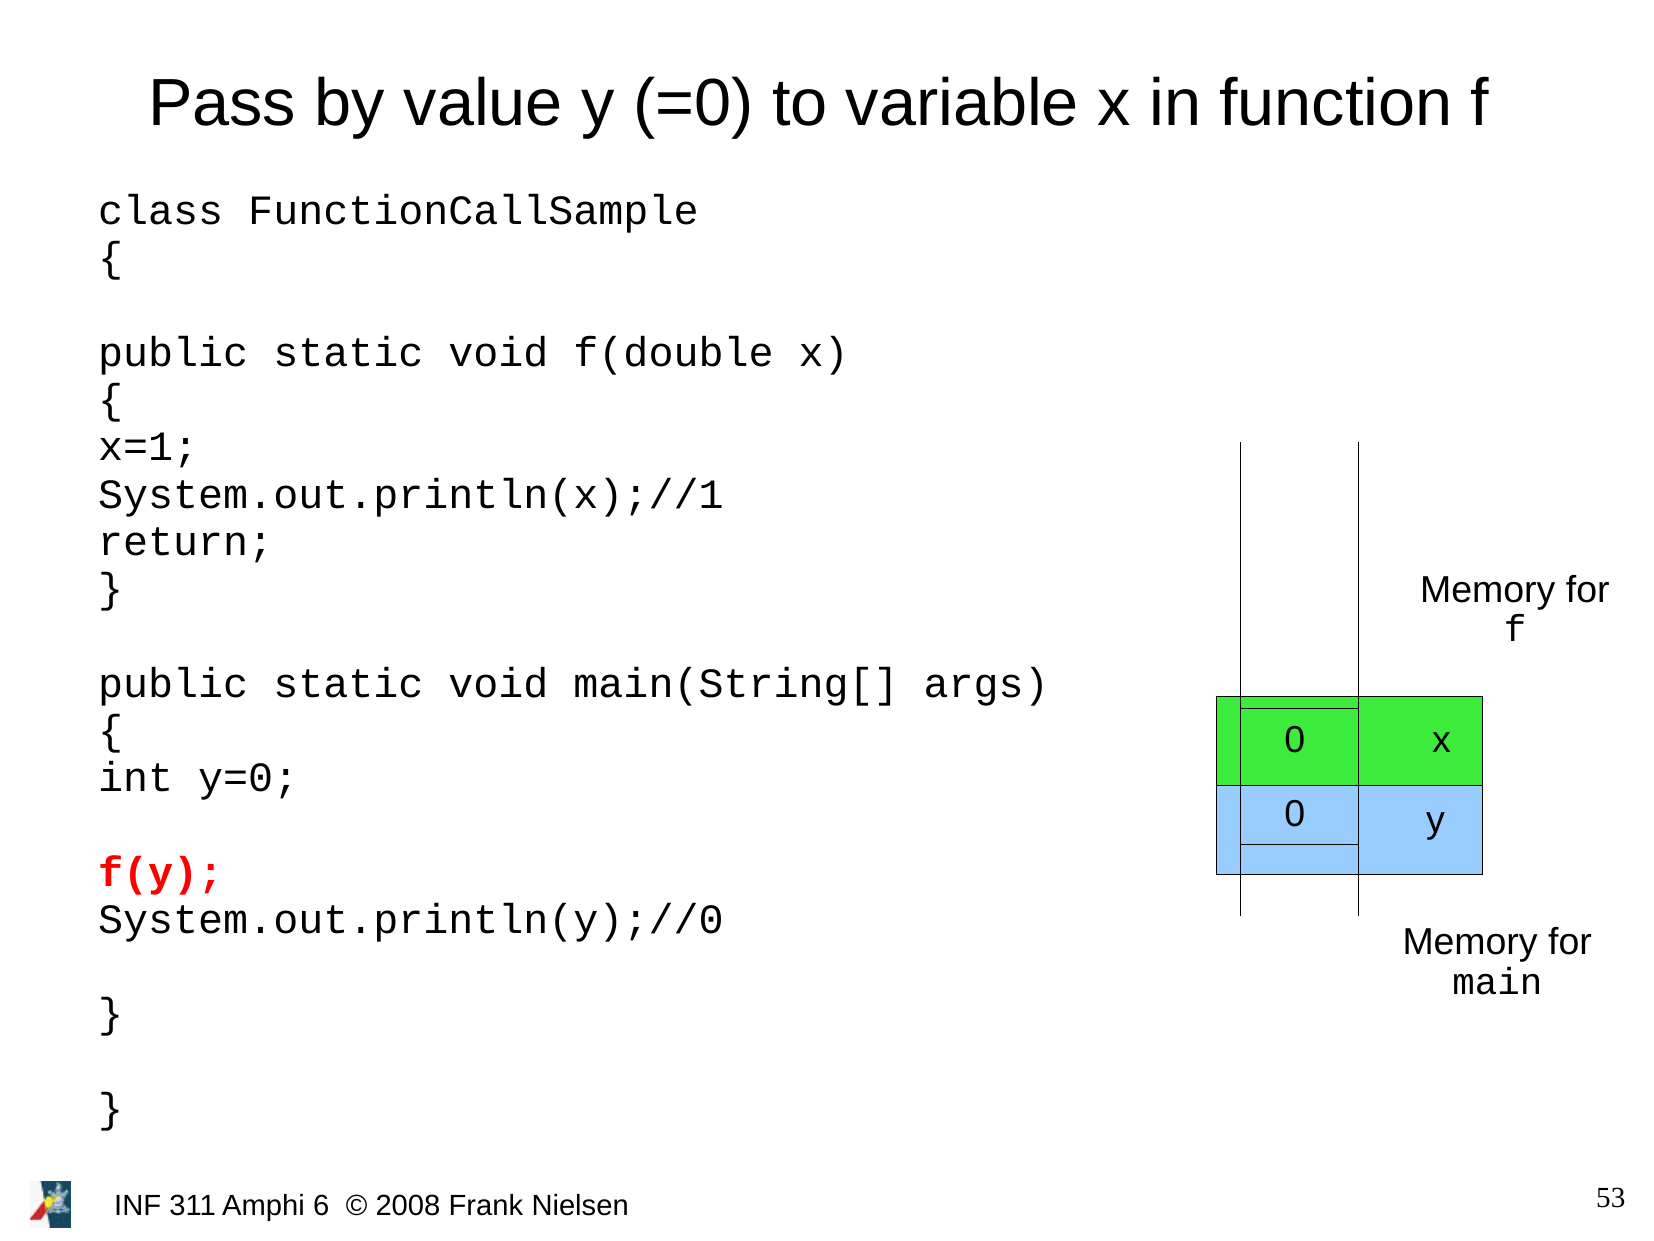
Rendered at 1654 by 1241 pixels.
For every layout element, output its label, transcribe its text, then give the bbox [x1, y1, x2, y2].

text_box 0 [1269, 710, 1321, 768]
text_box class FunctionCallSample { public static void f(double x) { x=1; System.out.println(x);//1 return; } public static void main(String[] args) { int y=0; f(y); System.out.println(y);//0 } } [83, 182, 1064, 1096]
text_box [1241, 696, 1358, 708]
text_box Memory for main [1387, 913, 1607, 1011]
text_box Pass by value y (=0) to variable x in function f [133, 58, 1506, 148]
text_box [1241, 786, 1358, 844]
text_box 0 [1269, 785, 1321, 843]
text_box [1216, 696, 1240, 875]
text_box y [1411, 791, 1460, 849]
text_box Memory for f [1405, 561, 1625, 658]
text_box [1241, 709, 1358, 785]
text_box [1359, 696, 1483, 875]
text_box [1241, 845, 1358, 875]
text_box x [1417, 710, 1466, 768]
picture [29, 1181, 71, 1228]
